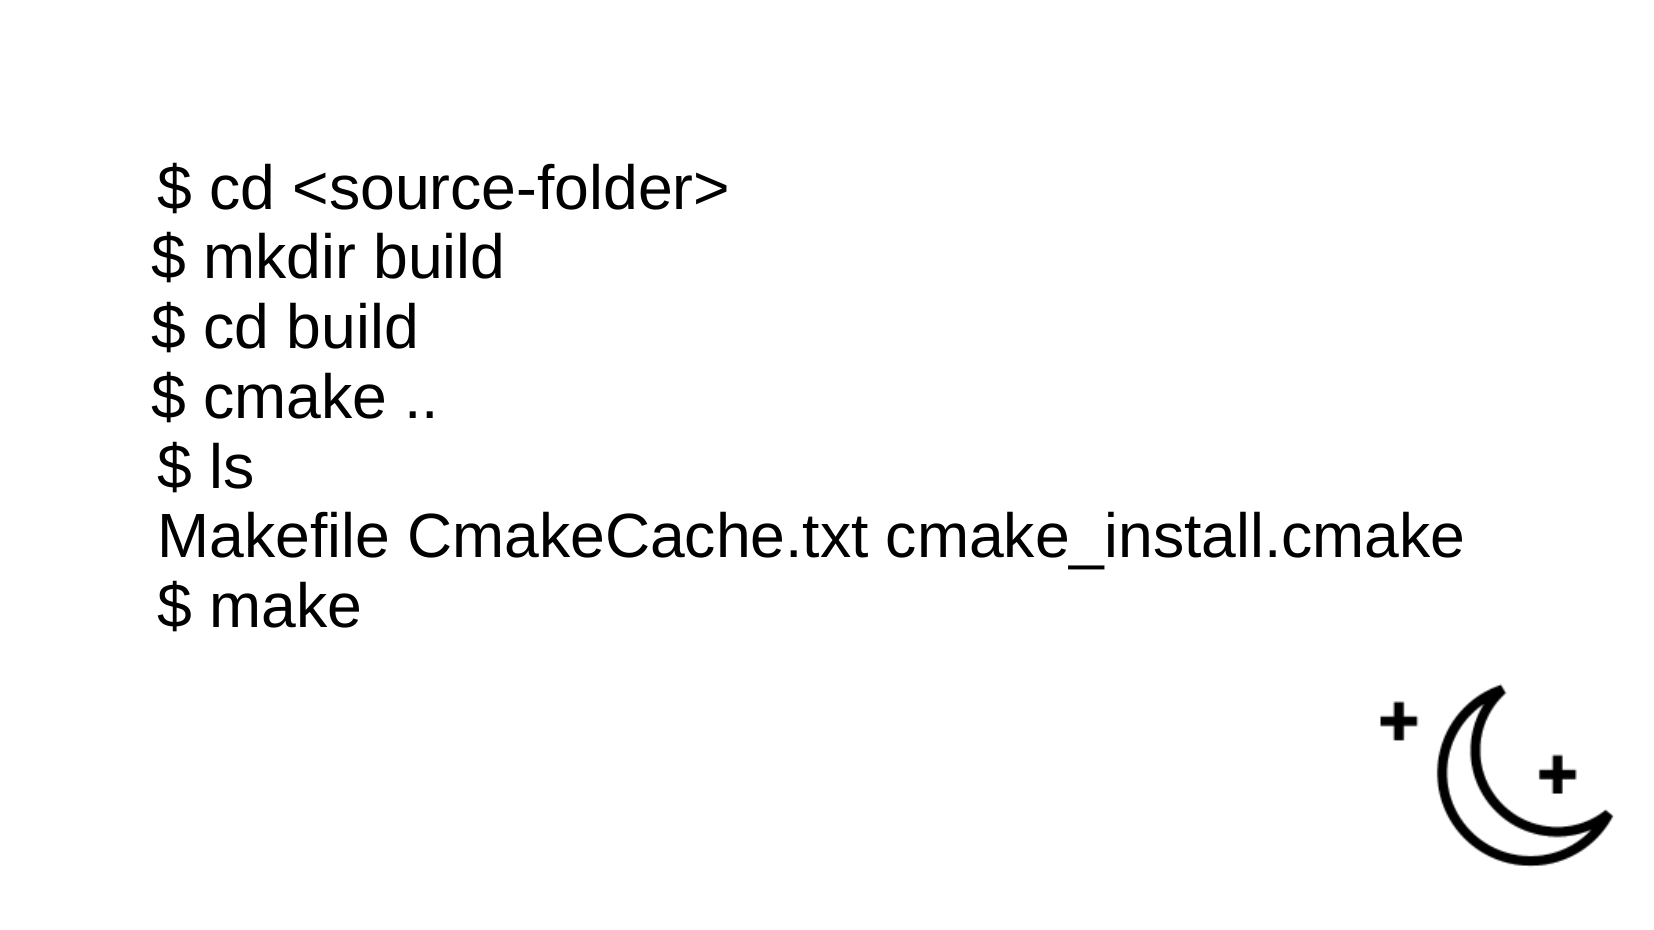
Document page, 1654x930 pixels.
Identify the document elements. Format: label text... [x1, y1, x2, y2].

subtitle $ cd <source-folder> $ mkdir build $ cd build $ cmake .. $ ls Makefile CmakeCache.txt cmake_install.cmake $ make [82, 36, 1571, 757]
picture [1340, 617, 1654, 930]
